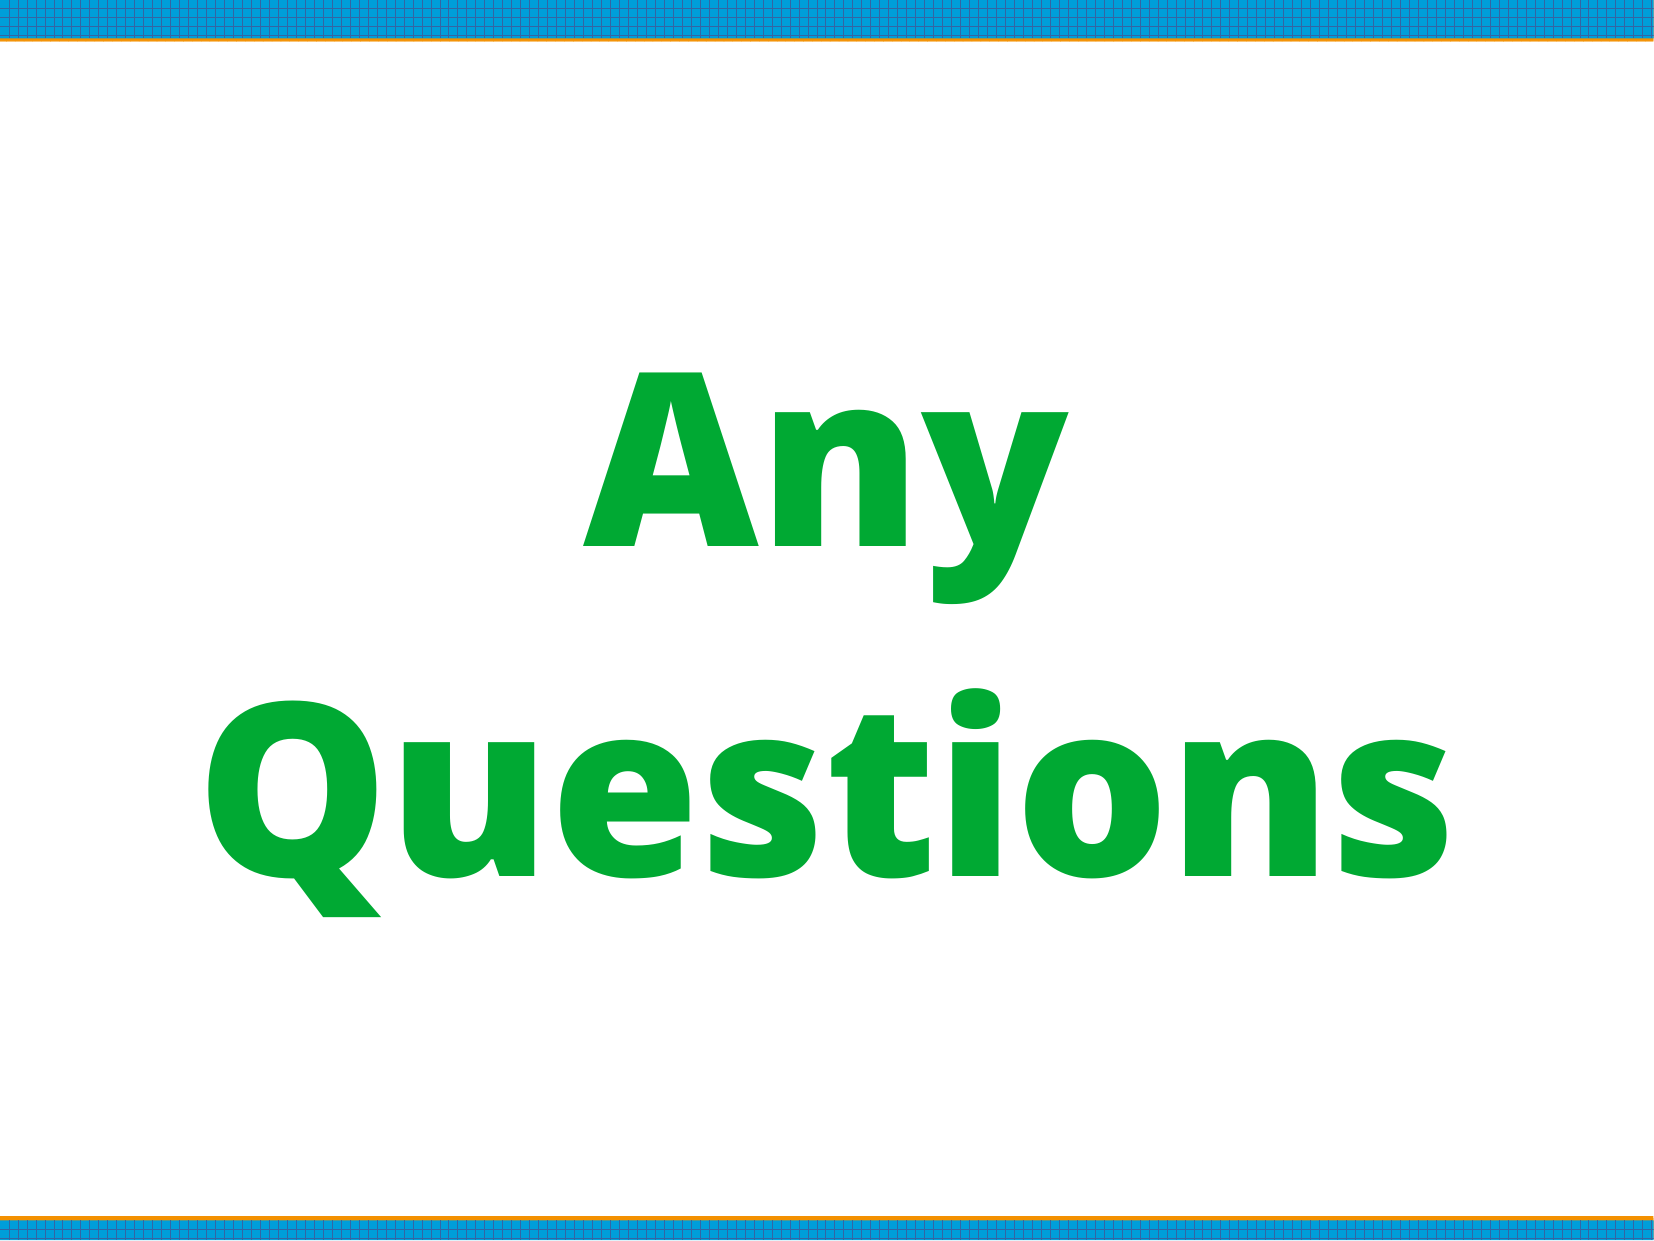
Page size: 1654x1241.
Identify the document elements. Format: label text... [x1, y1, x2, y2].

subtitle Any Questions [82, 137, 1571, 1098]
